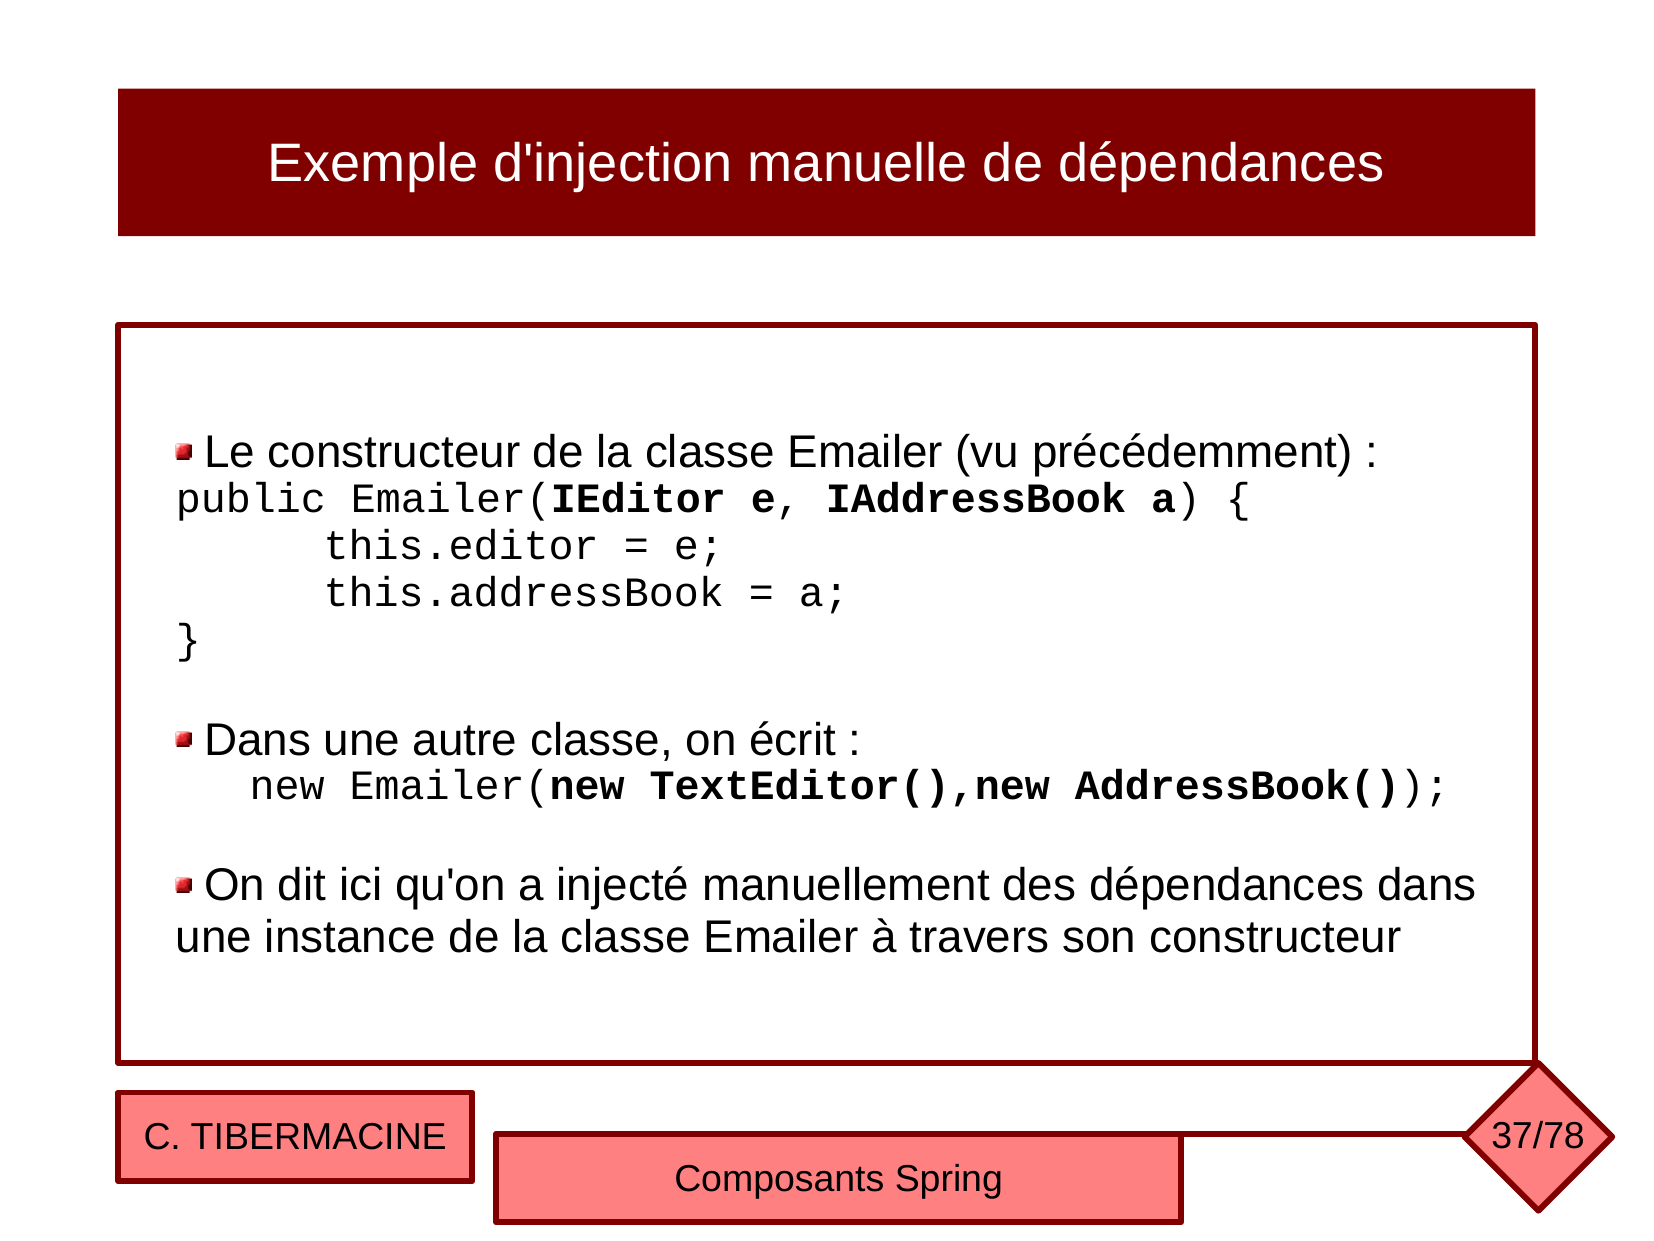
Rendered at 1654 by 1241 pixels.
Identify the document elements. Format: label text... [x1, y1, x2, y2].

picture [175, 443, 192, 460]
text_box Exemple d'injection manuelle de dépendances [118, 88, 1536, 237]
text_box Composants Spring [496, 1133, 1182, 1223]
text_box [1494, 1062, 1583, 1107]
text_box C. TIBERMACINE [118, 1092, 473, 1182]
picture [175, 877, 192, 893]
text_box Le constructeur de la classe Emailer (vu précédemment) : public Emailer(IEditor e, IAddressBook a) { this.editor = e; this.addressBook = a; } Dans une autre classe, on écrit : new Emailer(new TextEditor(),new AddressBook()); On dit ici qu'on a injecté manuellement des dépendances dans une instance de la classe Emailer à travers son constructeur [118, 324, 1536, 1063]
picture [175, 731, 192, 747]
text_box <numéro>/78 [1476, 1107, 1613, 1207]
text_box [1464, 1125, 1476, 1149]
